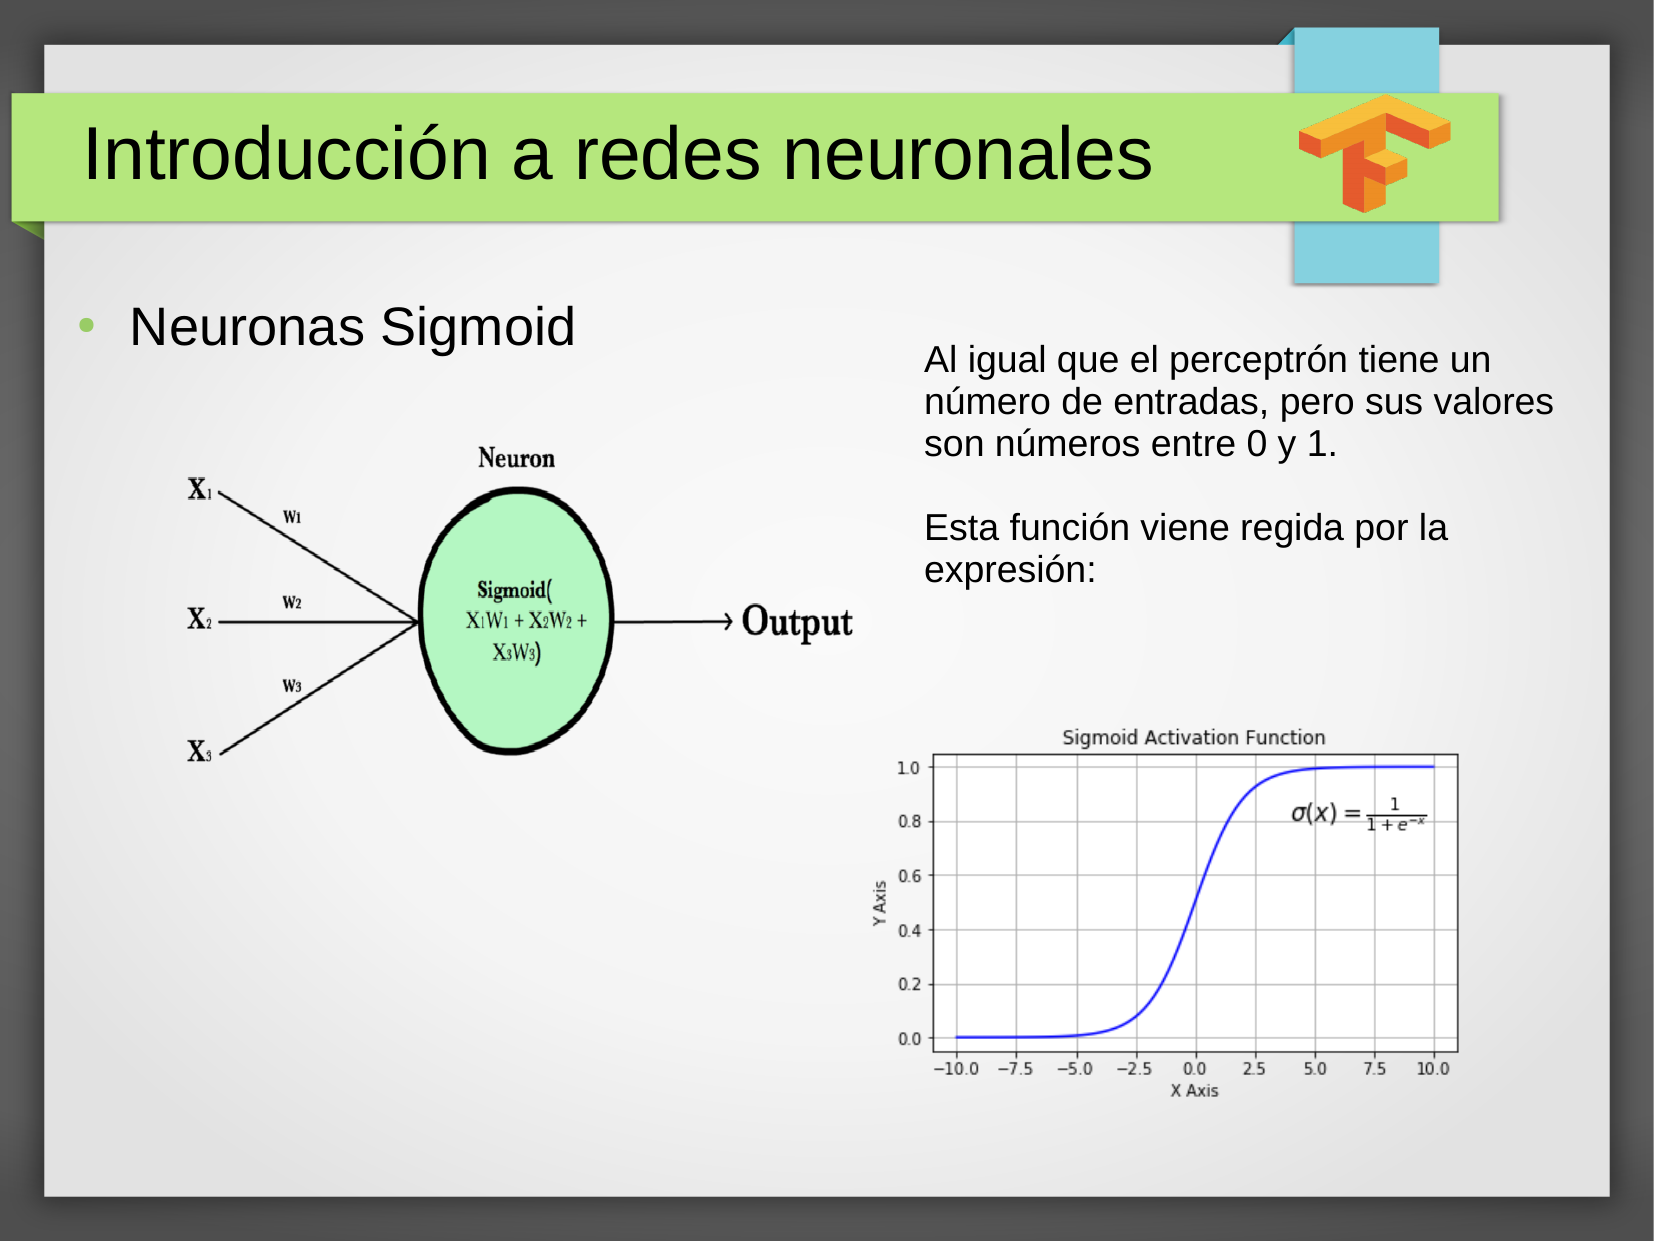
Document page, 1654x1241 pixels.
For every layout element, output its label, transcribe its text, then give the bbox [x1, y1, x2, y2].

title Introducción a redes neuronales [82, 94, 1264, 213]
picture [0, 0, 1654, 1241]
list Neuronas Sigmoid [59, 296, 1548, 1016]
text_box Al igual que el perceptrón tiene un número de entradas, pero sus valores son números entre 0 y 1. Esta función viene regida por la expresión: [909, 330, 1583, 682]
